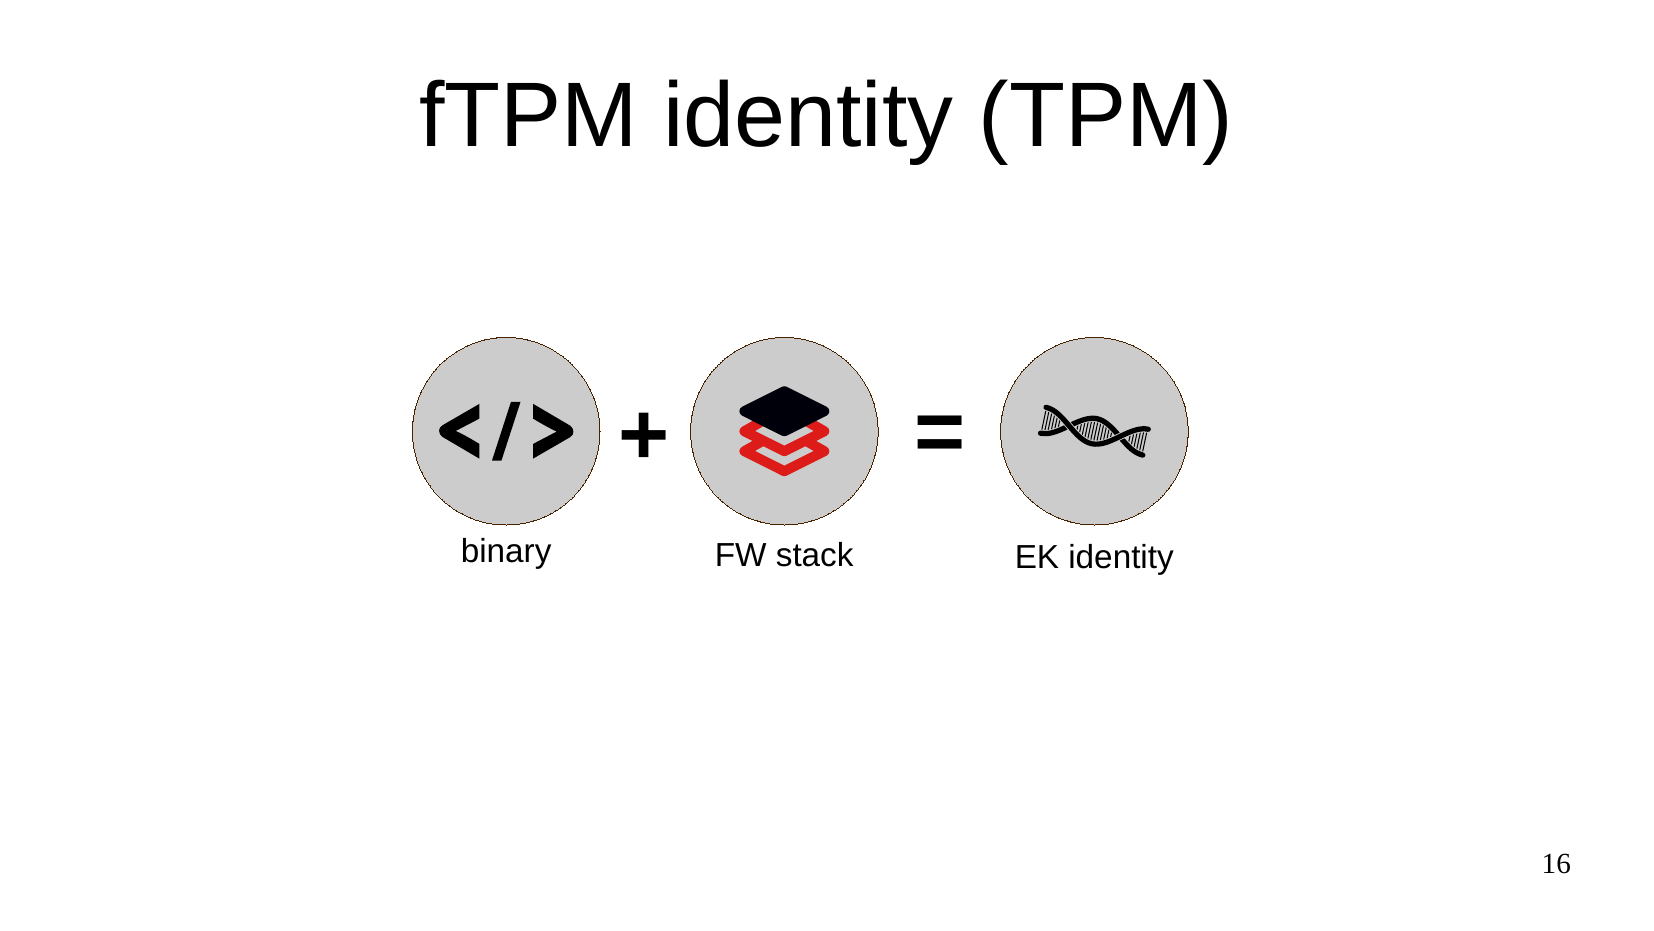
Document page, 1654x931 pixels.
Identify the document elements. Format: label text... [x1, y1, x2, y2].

text_box = [900, 375, 976, 488]
picture [724, 371, 845, 492]
text_box [1000, 337, 1189, 519]
text_box + [603, 377, 679, 491]
text_box [690, 337, 879, 517]
text_box FW stack [700, 517, 869, 593]
text_box [412, 337, 601, 513]
picture [439, 401, 574, 461]
text_box binary [446, 513, 567, 589]
title fTPM identity (TPM) [82, 37, 1571, 193]
picture [1035, 401, 1154, 461]
text_box EK identity [1000, 519, 1189, 595]
